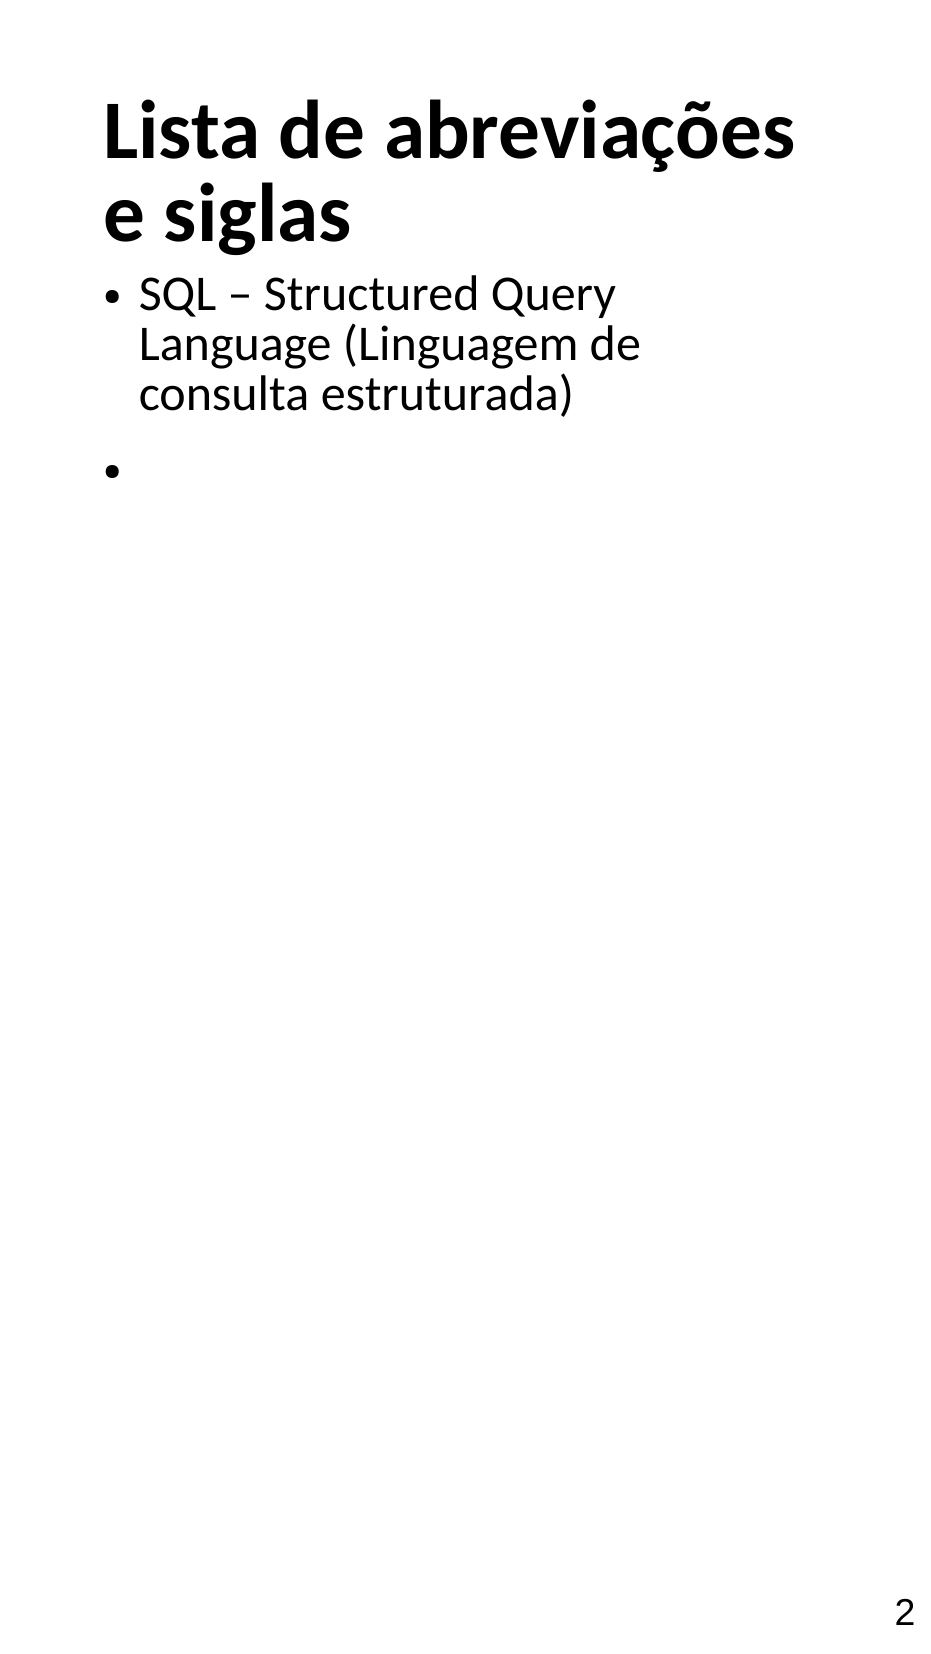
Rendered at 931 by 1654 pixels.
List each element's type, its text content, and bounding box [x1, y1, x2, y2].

text_box <número> [729, 1583, 931, 1654]
text_box Lista de abreviações e siglas [88, 88, 827, 265]
text_box SQL – Structured Query Language (Linguagem de consulta estruturada) [88, 265, 827, 1536]
